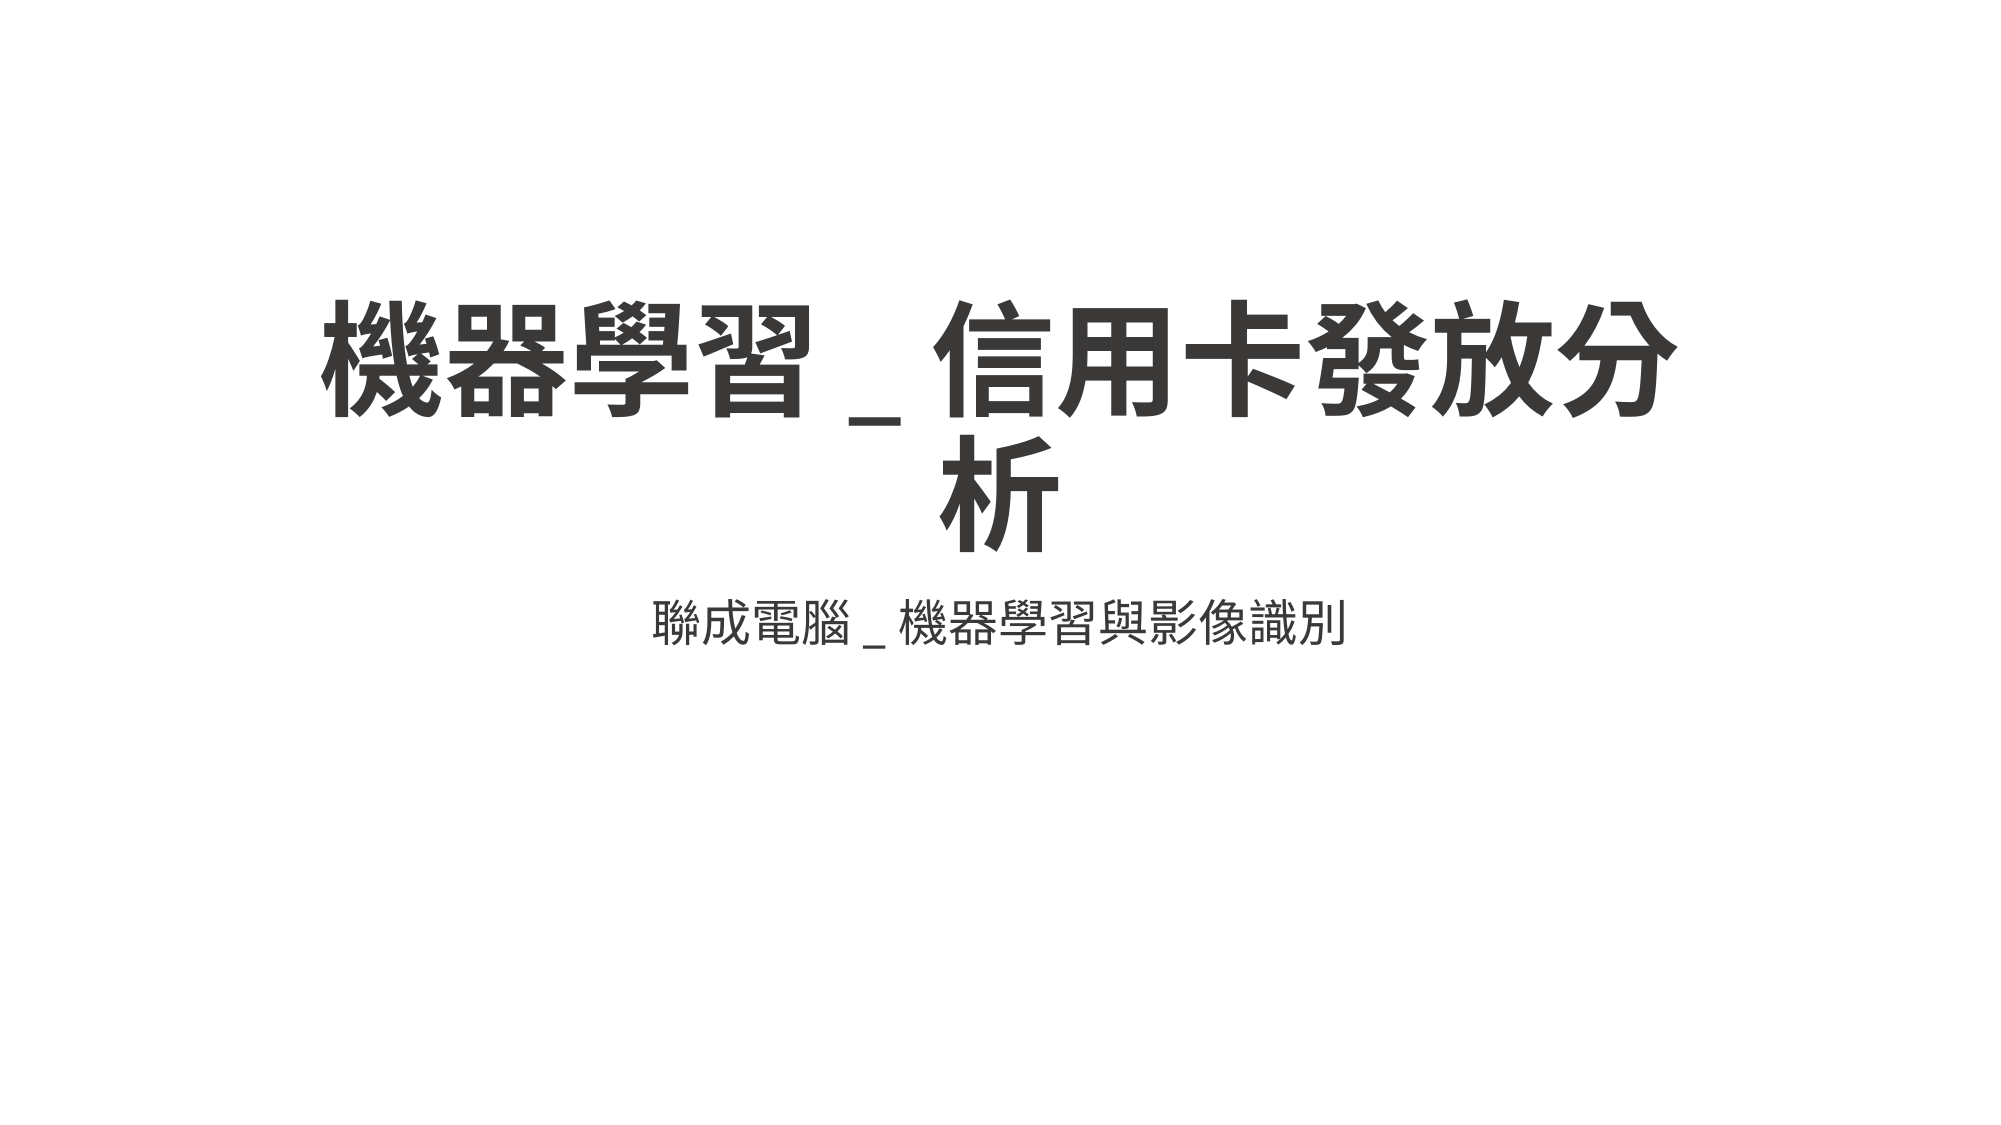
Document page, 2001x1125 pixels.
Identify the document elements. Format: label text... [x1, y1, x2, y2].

title 機器學習_信用卡發放分析 [249, 184, 1750, 576]
subtitle 聯成電腦_機器學習與影像識別 [249, 590, 1750, 863]
